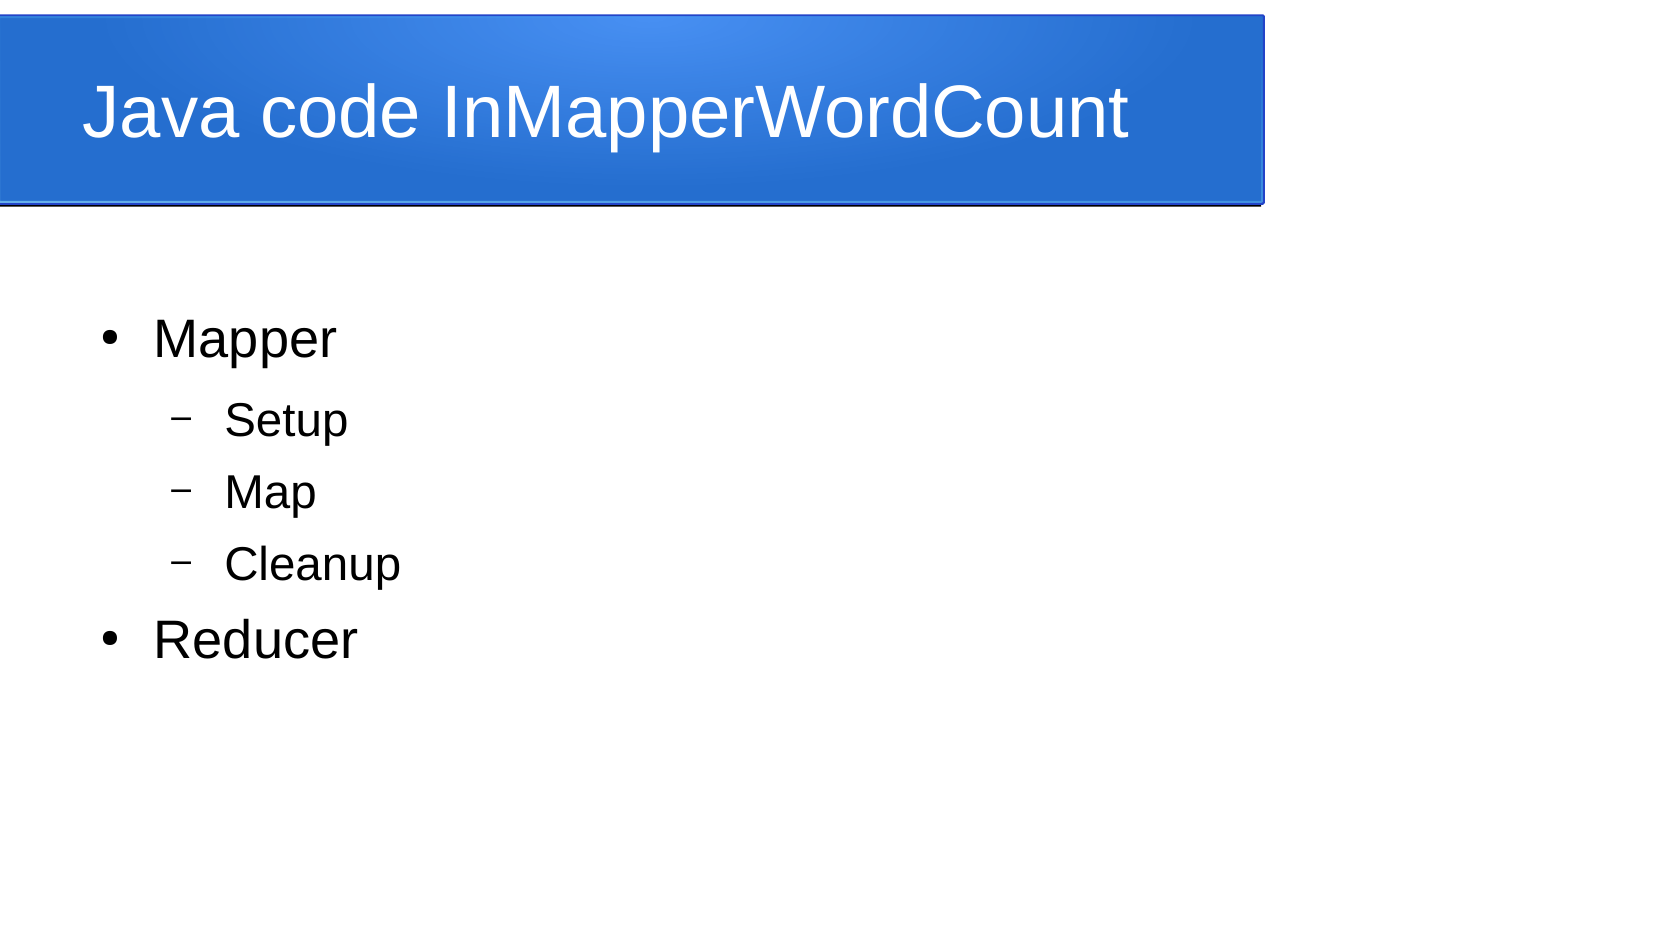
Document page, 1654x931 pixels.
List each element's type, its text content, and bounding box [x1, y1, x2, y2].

list Mapper Setup Map Cleanup Reducer [82, 224, 1571, 764]
title Java code InMapperWordCount [82, 35, 1235, 189]
